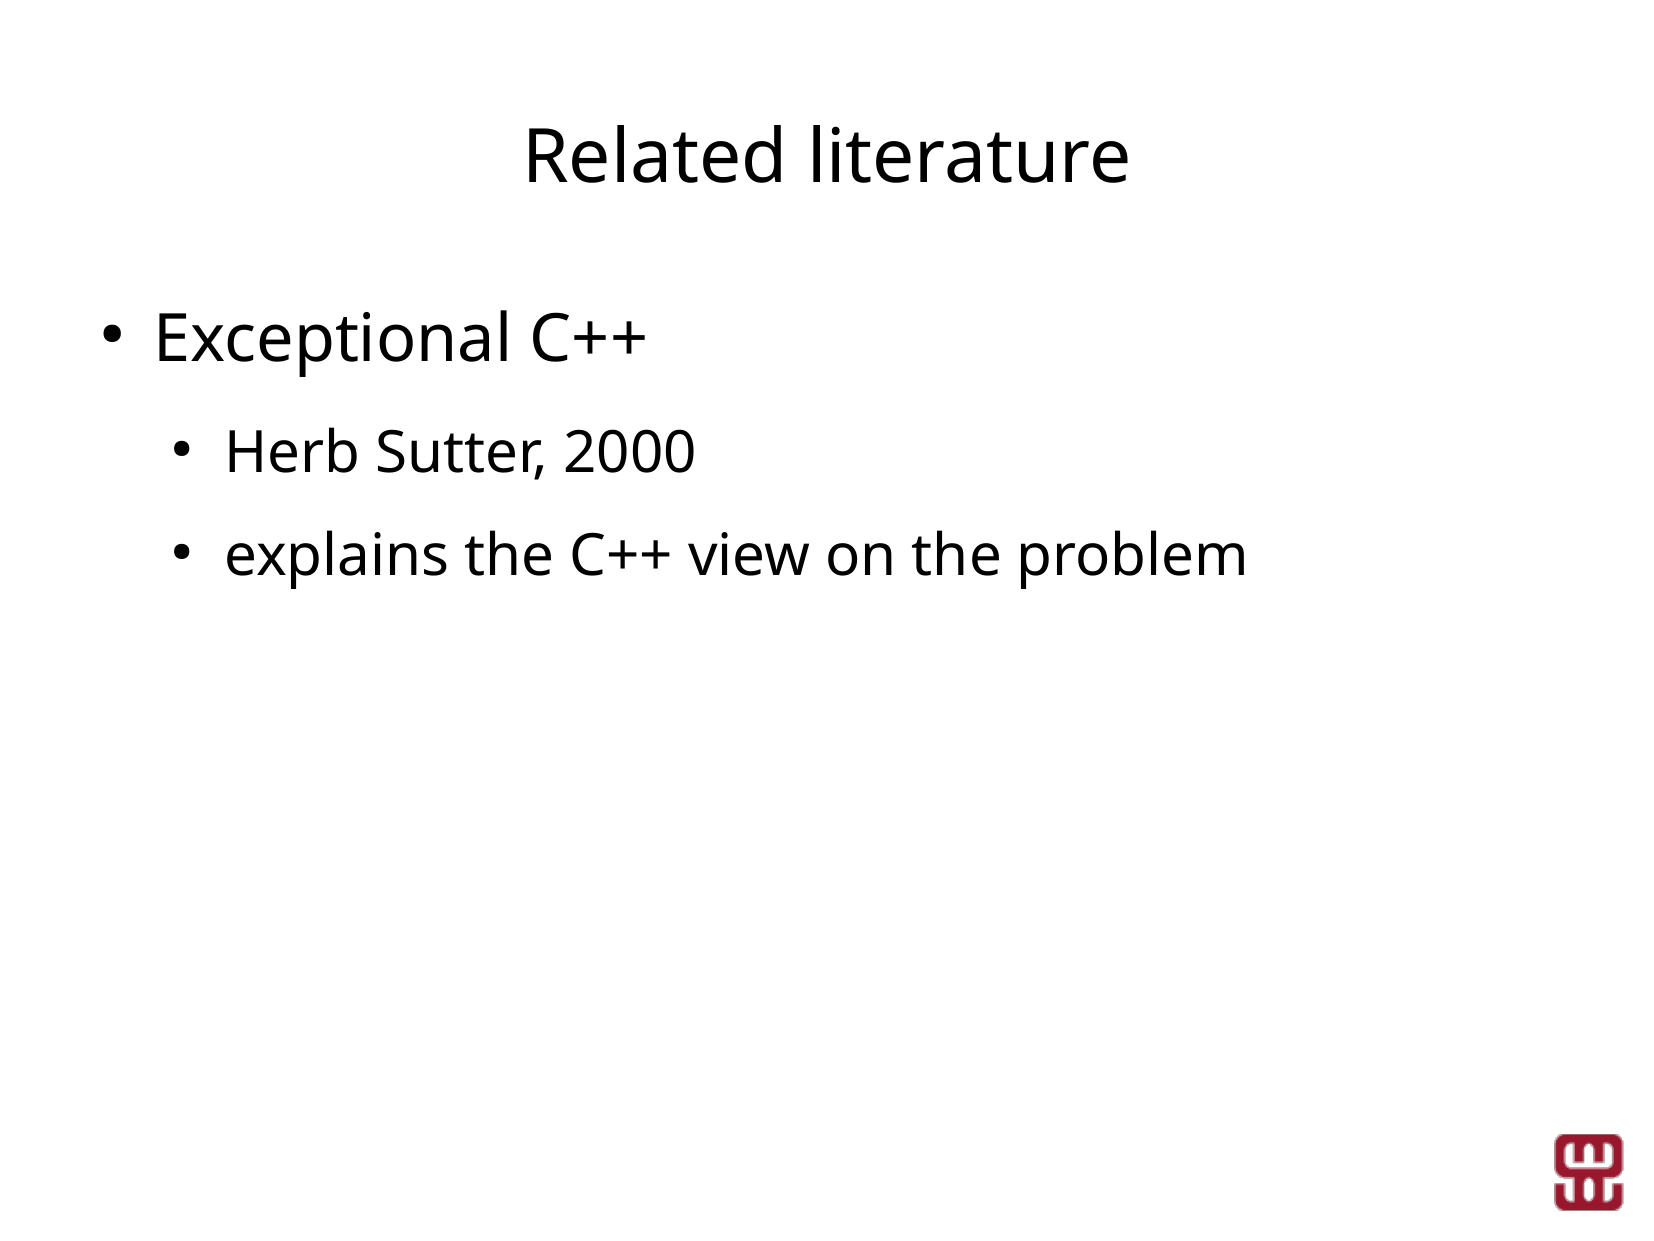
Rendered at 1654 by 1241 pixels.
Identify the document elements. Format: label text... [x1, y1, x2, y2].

list Exceptional C++ Herb Sutter, 2000 explains the C++ view on the problem [82, 290, 1571, 1094]
title Related literature [82, 56, 1571, 250]
picture [1553, 1133, 1625, 1214]
